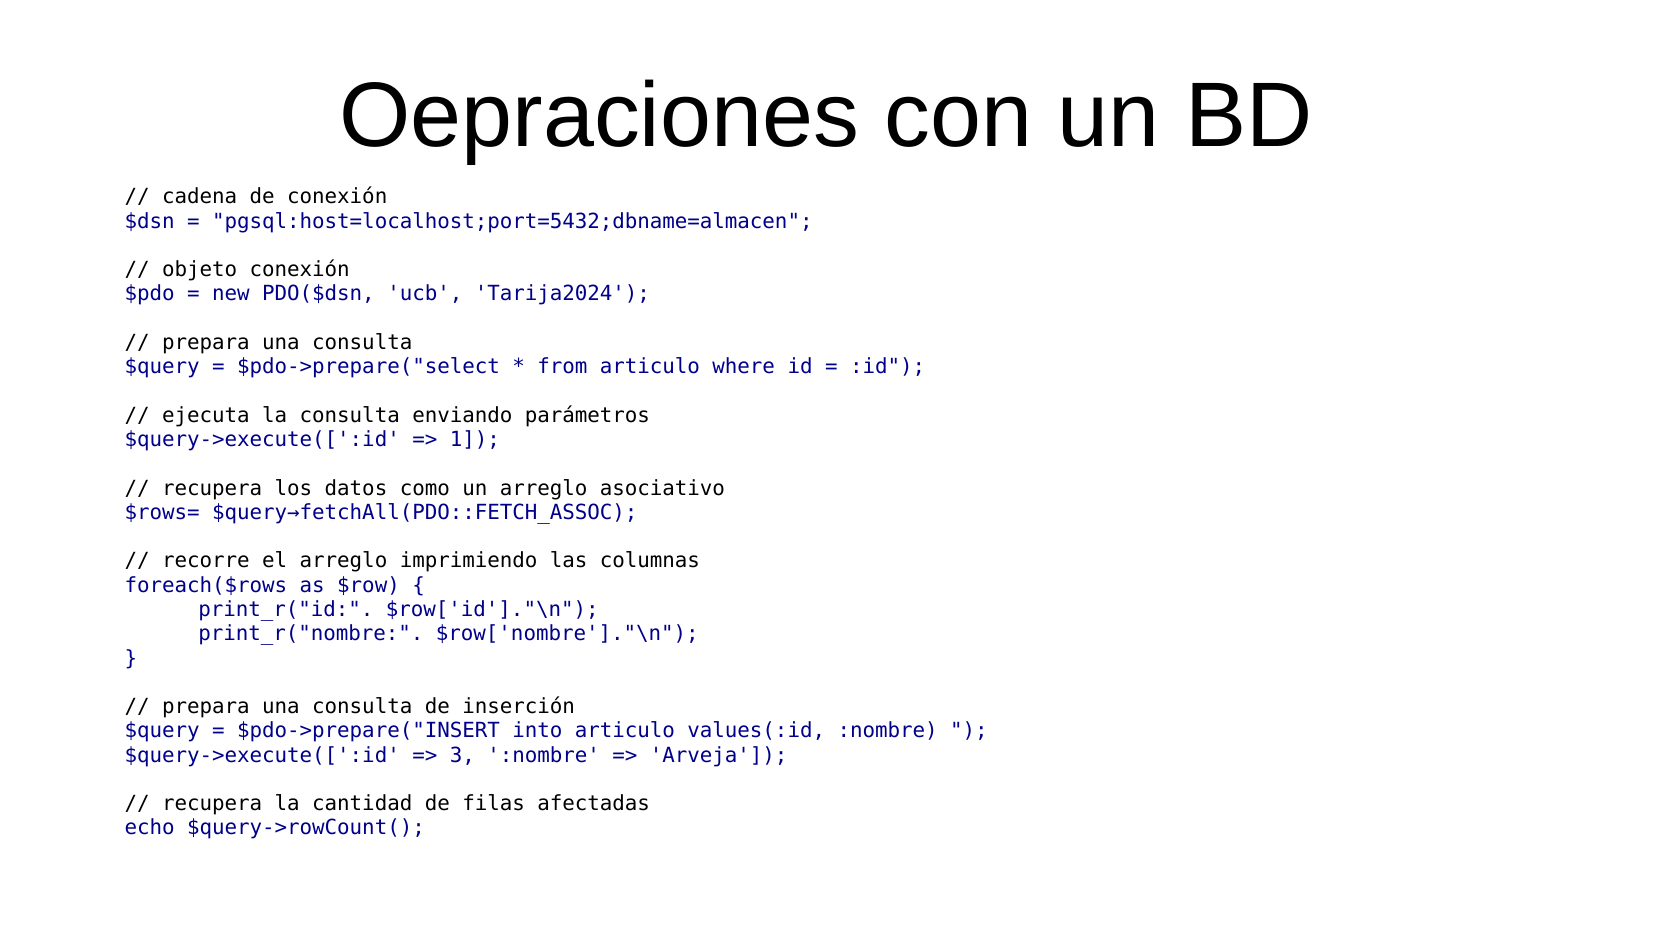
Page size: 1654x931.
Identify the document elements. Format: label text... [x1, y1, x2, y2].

title Oepraciones con un BD [82, 37, 1571, 193]
text_box // cadena de conexión $dsn = "pgsql:host=localhost;port=5432;dbname=almacen"; // objeto conexión $pdo = new PDO($dsn, 'ucb', 'Tarija2024'); // prepara una consulta $query = $pdo->prepare("select * from articulo where id = :id"); // ejecuta la consulta enviando parámetros $query->execute([':id' => 1]); // recupera los datos como un arreglo asociativo $rows= $query→fetchAll(PDO::FETCH_ASSOC); // recorre el arreglo imprimiendo las columnas foreach($rows as $row) { print_r("id:". $row['id']."\n"); print_r("nombre:". $row['nombre']."\n"); } // prepara una consulta de inserción $query = $pdo->prepare("INSERT into articulo values(:id, :nombre) "); $query->execute([':id' => 3, ':nombre' => 'Arveja']); // recupera la cantidad de filas afectadas echo $query->rowCount(); [109, 193, 1571, 872]
